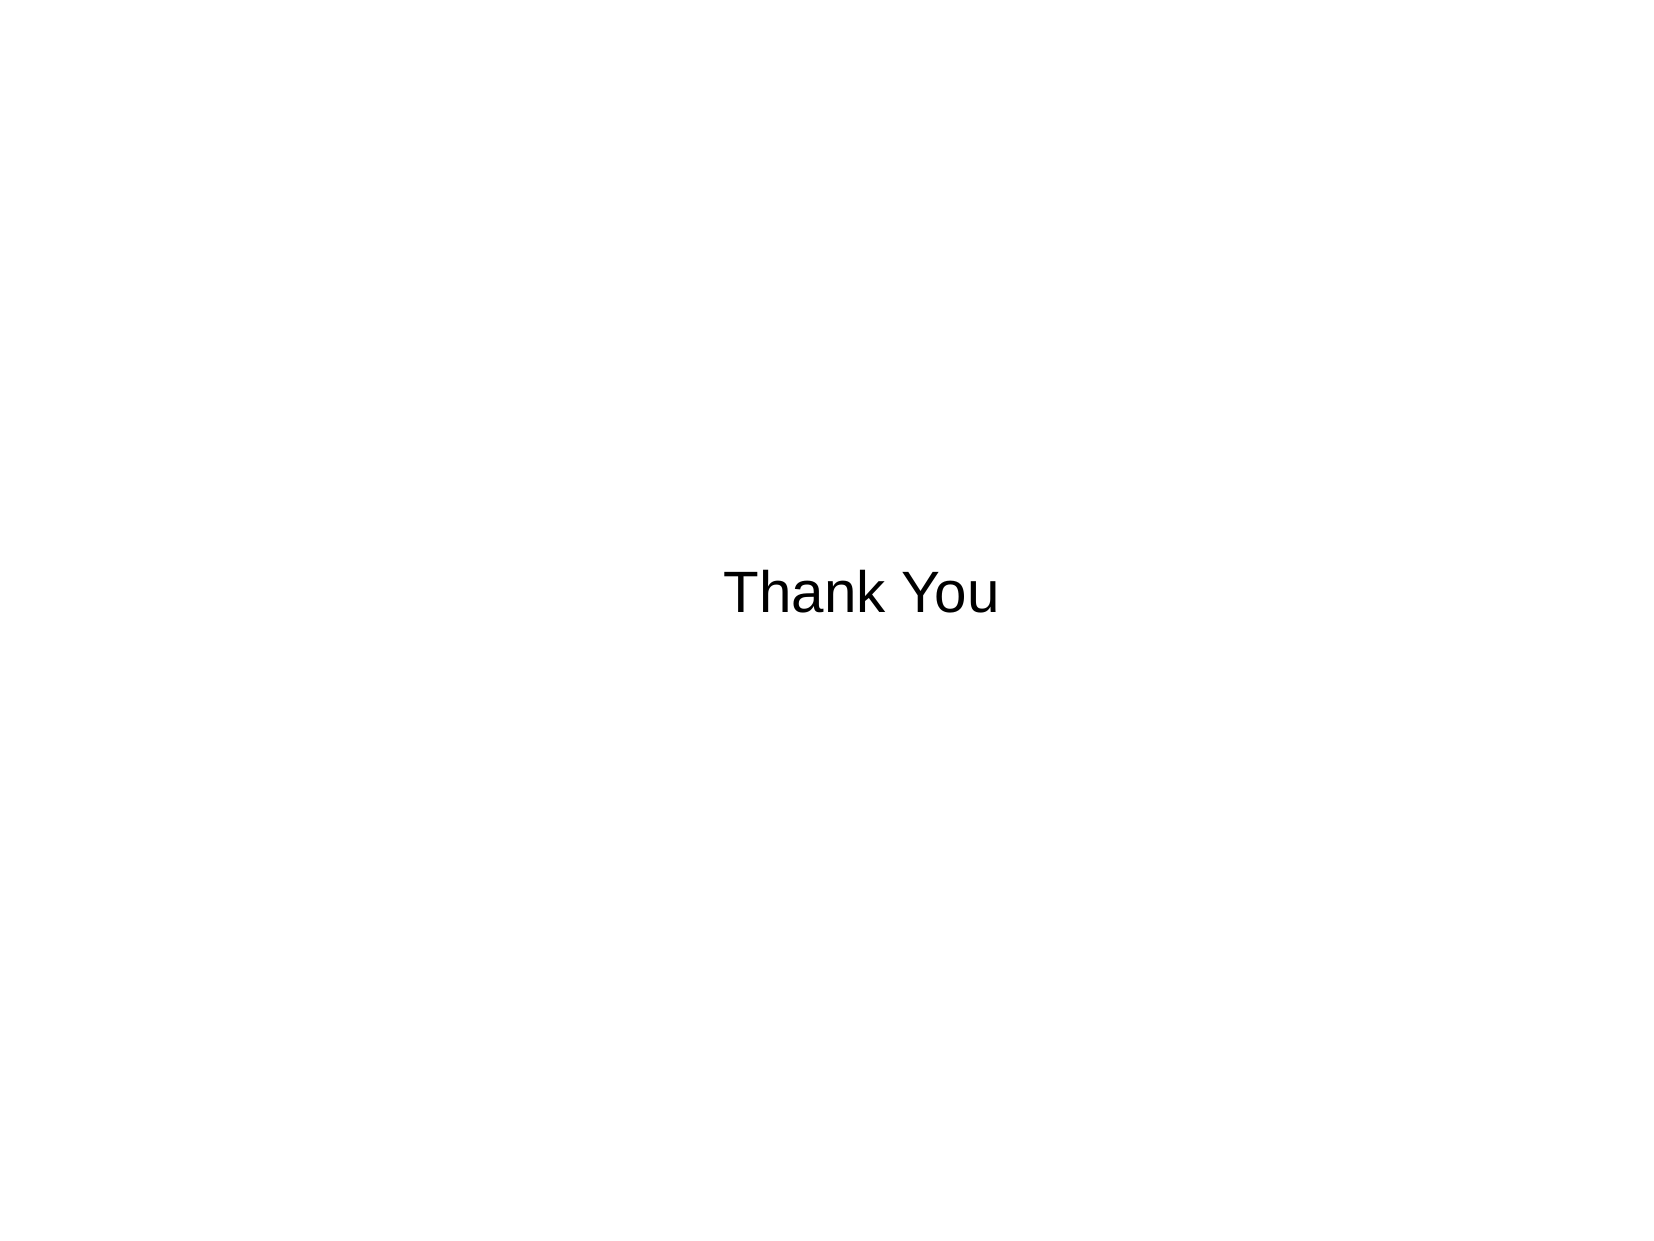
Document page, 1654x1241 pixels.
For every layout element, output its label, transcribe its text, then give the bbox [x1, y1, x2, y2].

title Thank You [117, 488, 1606, 696]
